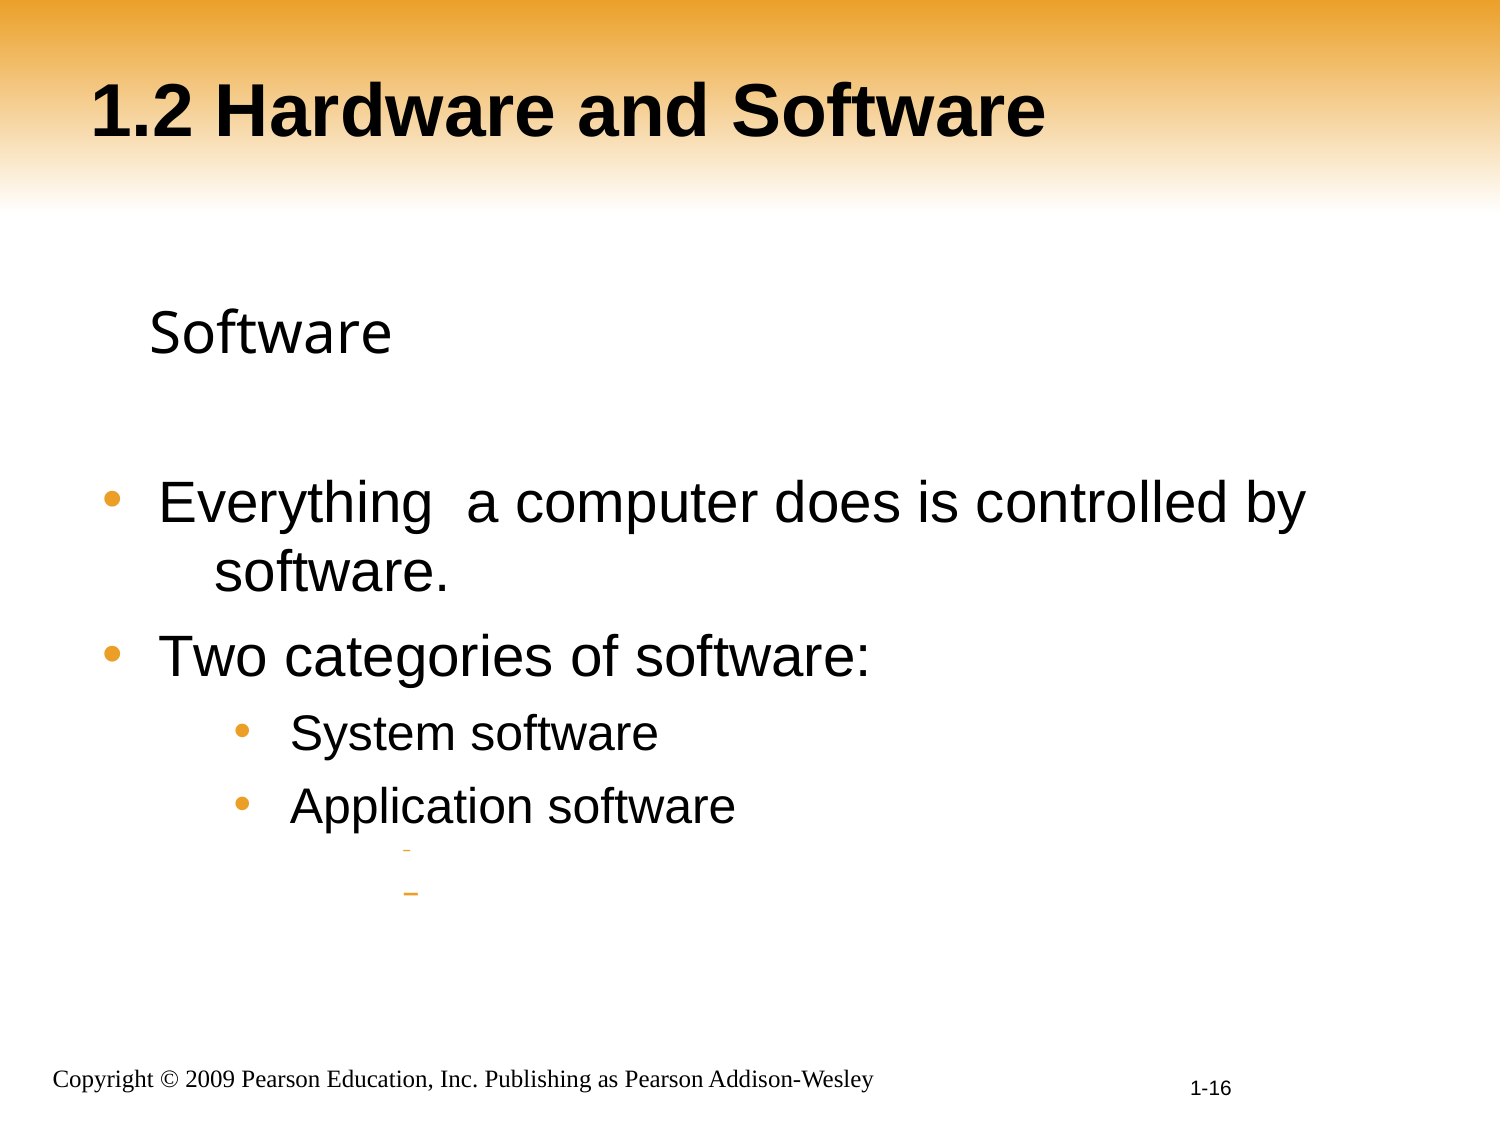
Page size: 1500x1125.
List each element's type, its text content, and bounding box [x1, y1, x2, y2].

text_box 1- [1175, 1049, 1488, 1125]
title 1.2 Hardware and Software [75, 12, 1438, 201]
list Software Everything a computer does is controlled by software. Two categories of software: System software Application software [87, 287, 1388, 901]
